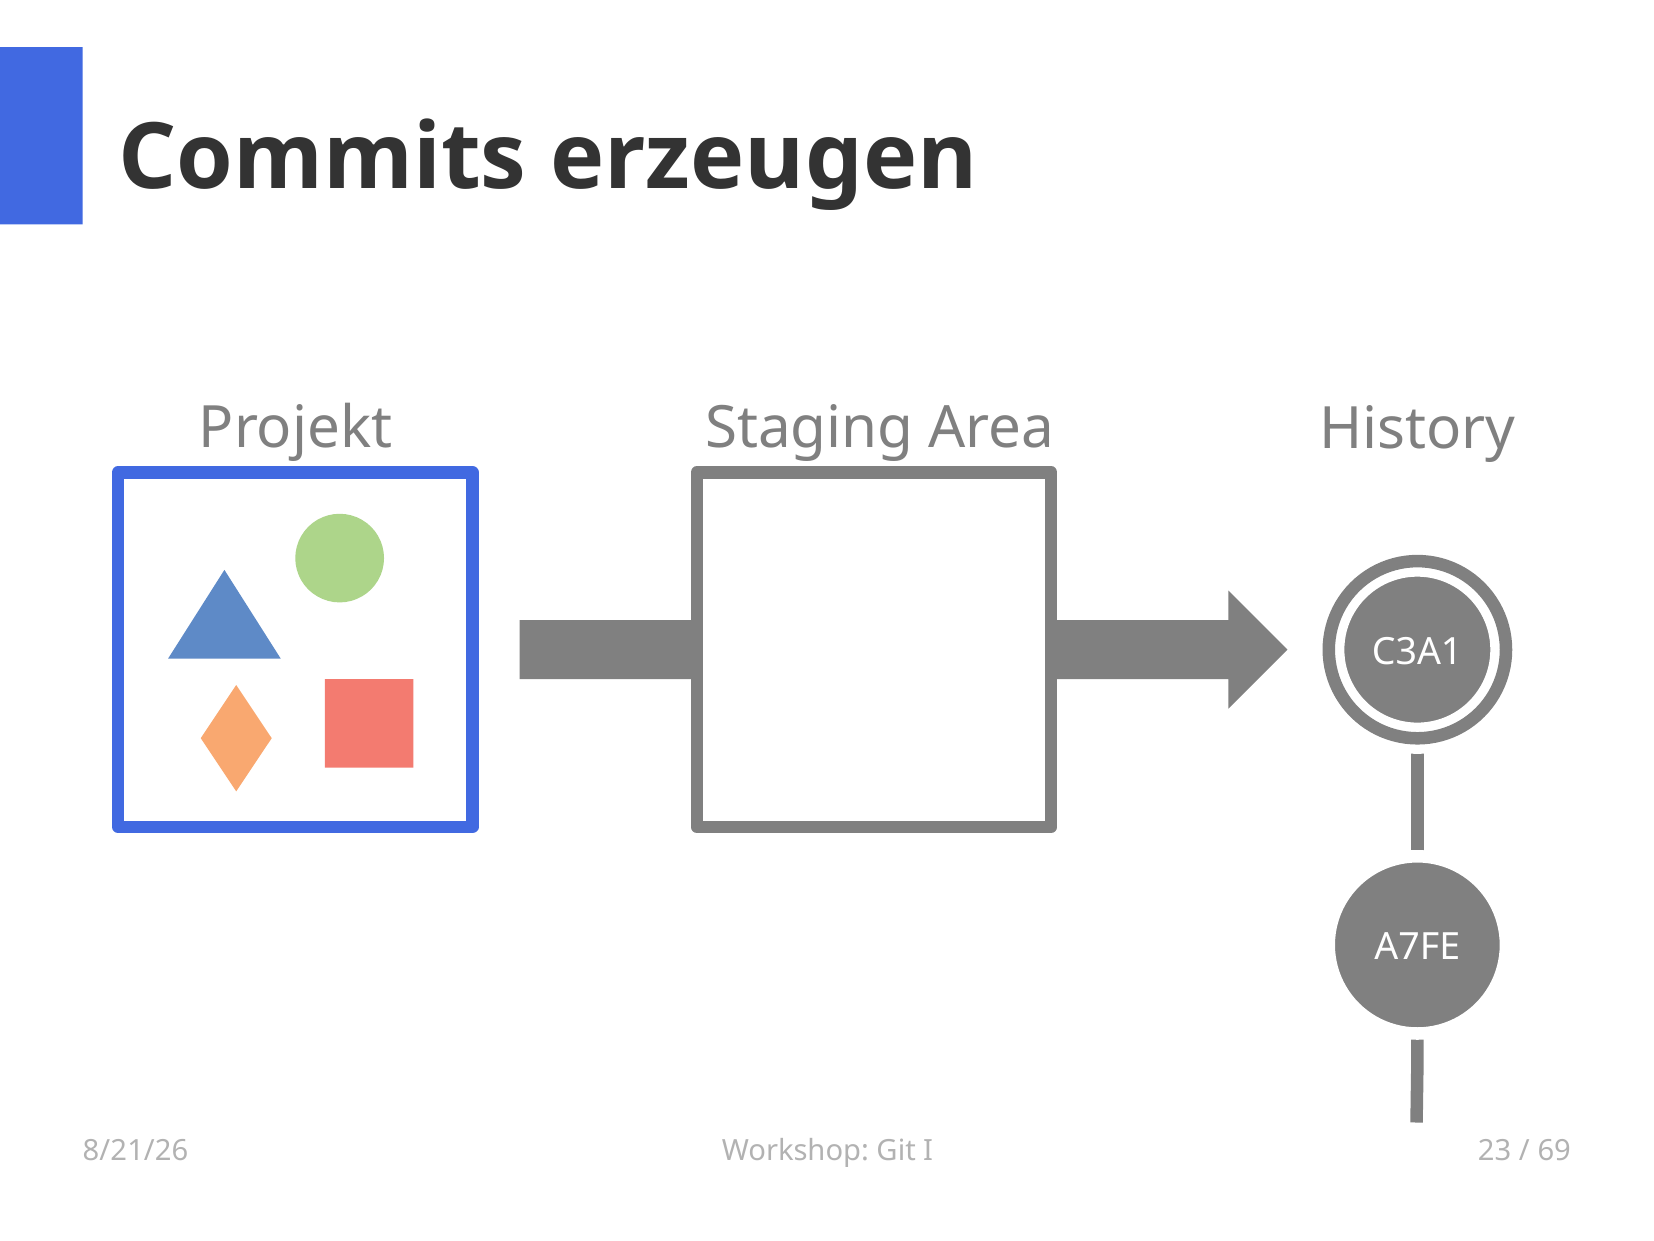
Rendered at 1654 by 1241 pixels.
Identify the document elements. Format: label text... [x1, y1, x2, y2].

text_box [168, 569, 281, 659]
text_box [295, 513, 385, 603]
text_box [200, 685, 272, 792]
text_box Projekt [118, 377, 473, 473]
title Commits erzeugen [118, 49, 1571, 257]
text_box [1057, 590, 1288, 709]
text_box Staging Area [673, 377, 1087, 473]
text_box History [1240, 378, 1595, 473]
text_box A7FE [1328, 856, 1506, 1034]
text_box [519, 620, 691, 680]
text_box [324, 679, 414, 768]
text_box C3A1 [1336, 568, 1499, 732]
